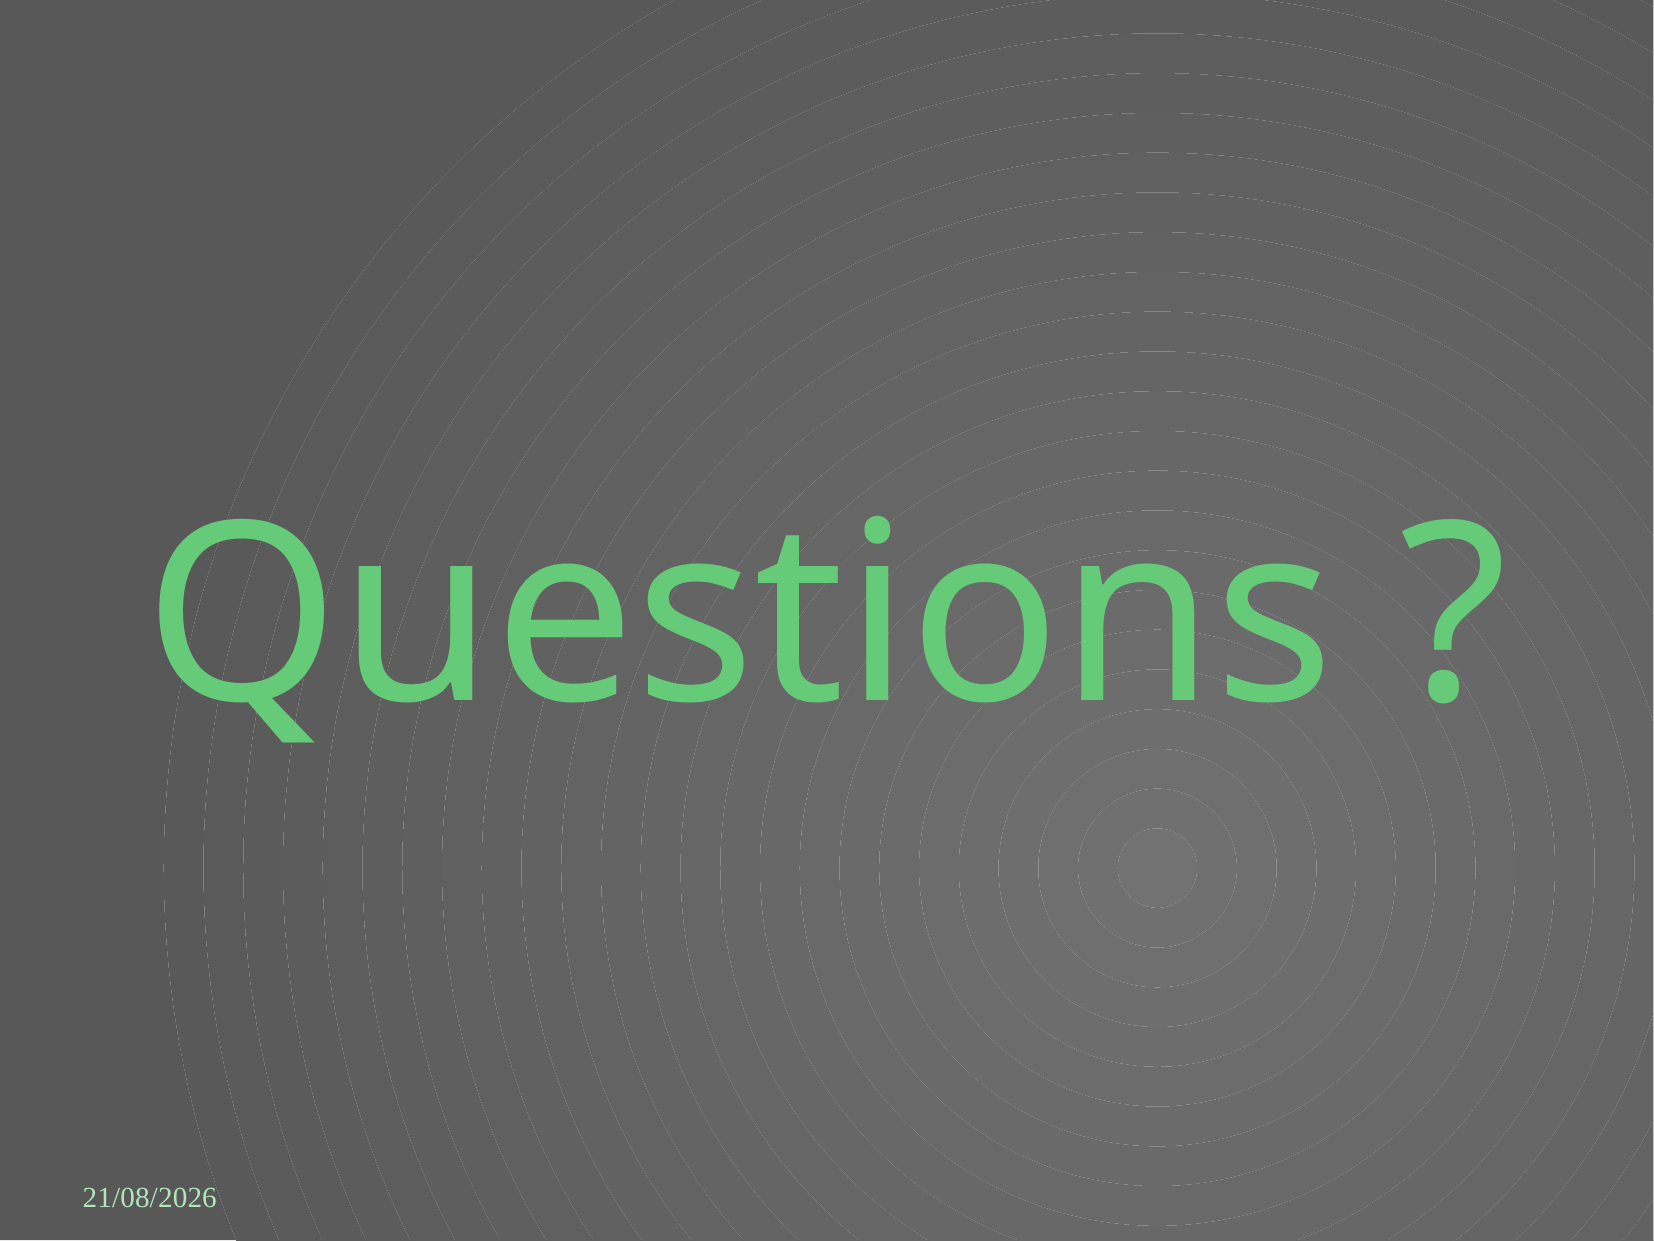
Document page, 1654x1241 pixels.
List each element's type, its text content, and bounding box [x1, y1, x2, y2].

subtitle Questions ? [82, 49, 1571, 1158]
